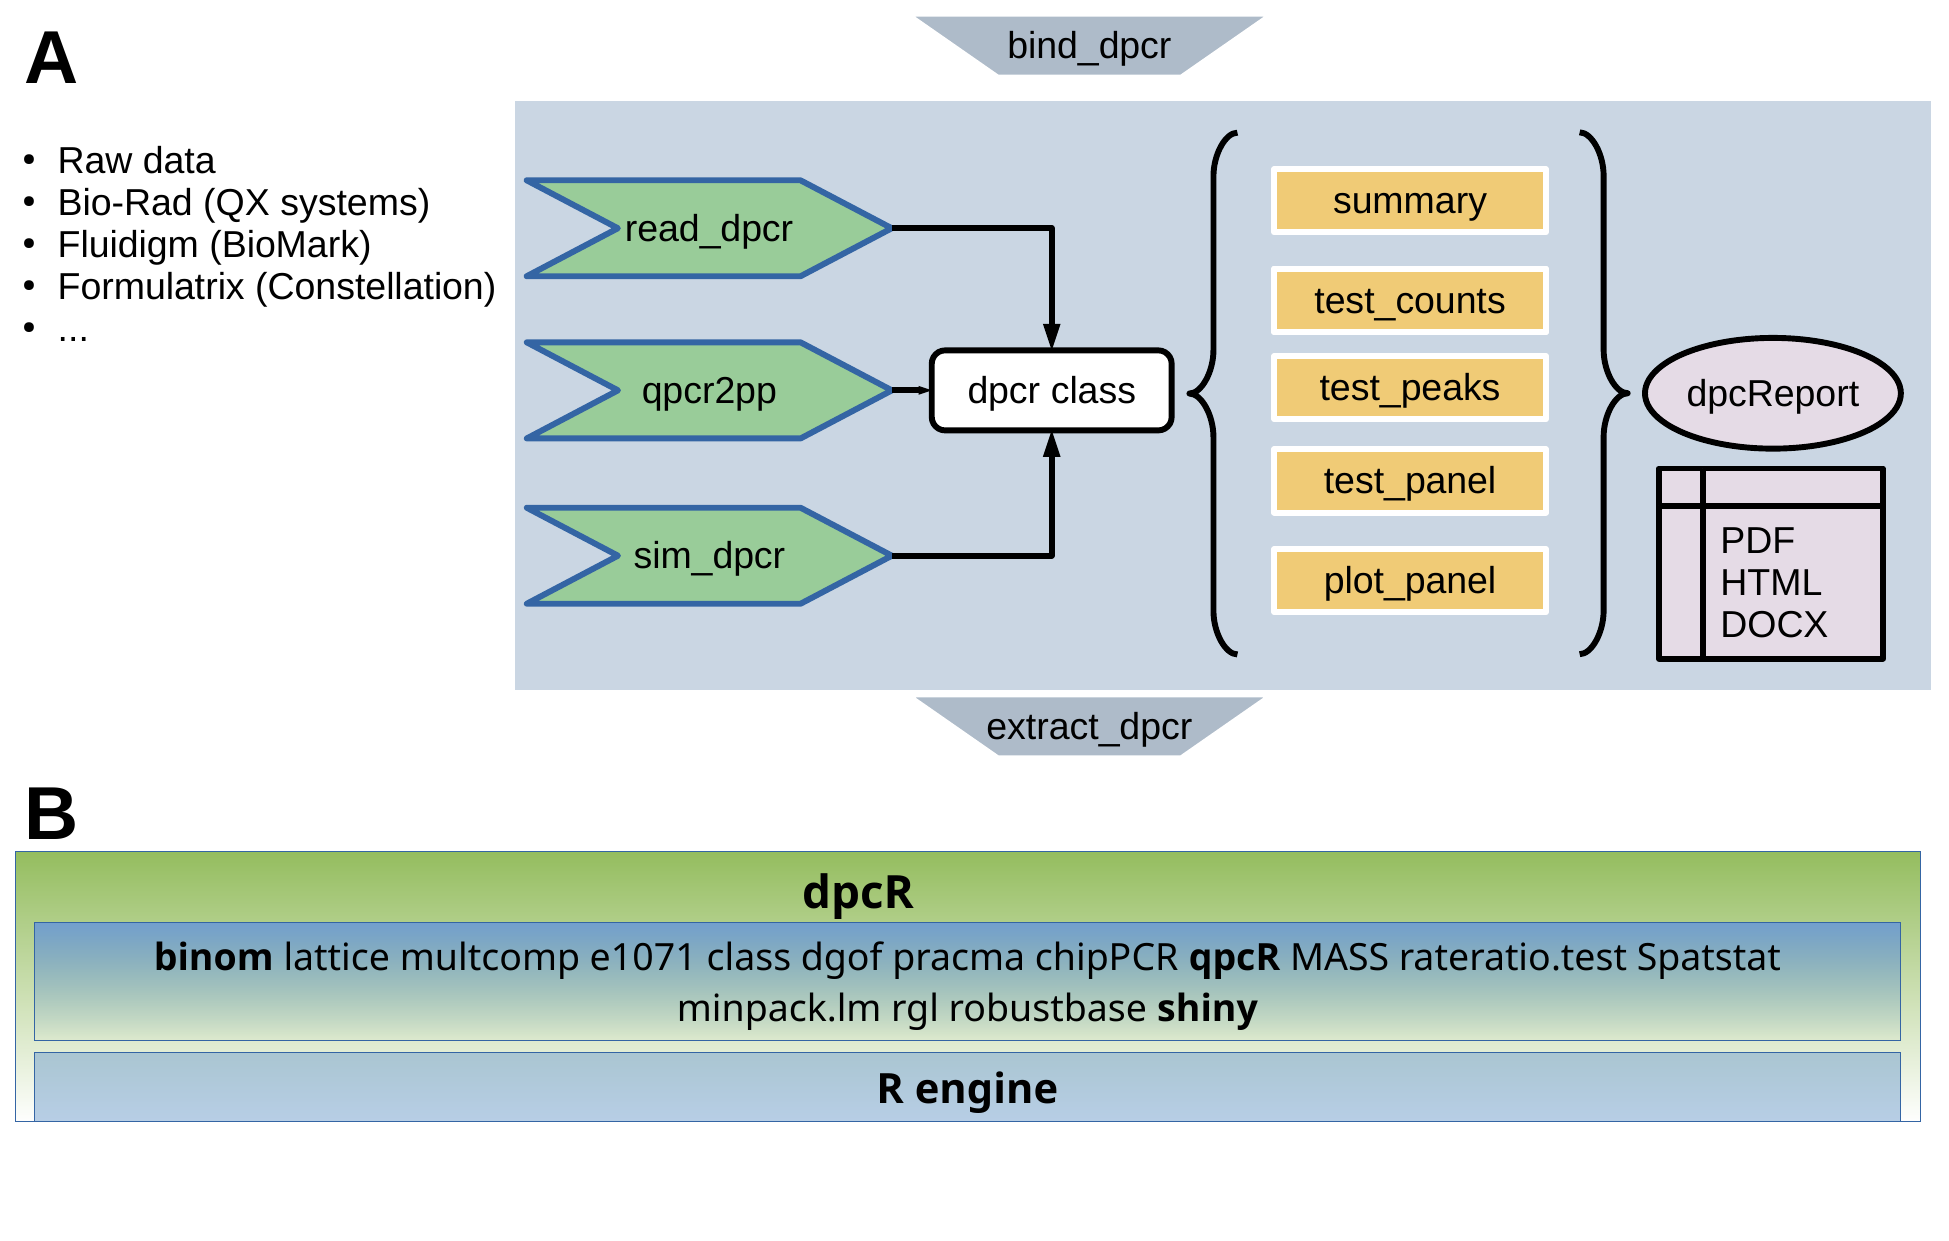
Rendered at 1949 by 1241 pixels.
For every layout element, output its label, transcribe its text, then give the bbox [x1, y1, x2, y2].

text_box [514, 100, 1932, 691]
text_box [545, 191, 616, 266]
text_box dpcr class [931, 350, 1172, 431]
text_box [545, 229, 1051, 389]
text_box test_panel [1274, 449, 1547, 513]
text_box PDF HTML DOCX [1658, 468, 1883, 659]
text_box summary [1274, 169, 1547, 233]
text_box R engine [34, 1052, 1901, 1122]
text_box bind_dpcr [905, 13, 1274, 78]
text_box read_dpcr [545, 180, 892, 277]
text_box sim_dpcr [526, 507, 892, 604]
text_box extract_dpcr [905, 694, 1274, 759]
text_box A [9, 8, 94, 108]
text_box Raw data Bio-Rad (QX systems) Fluidigm (BioMark) Formulatrix (Constellation) ... [7, 132, 545, 372]
text_box test_peaks [1274, 355, 1547, 420]
text_box plot_panel [1274, 548, 1547, 613]
text_box test_counts [1274, 268, 1547, 333]
text_box qpcr2pp [526, 342, 892, 439]
text_box binom lattice multcomp e1071 class dgof pracma chipPCR qpcR MASS rateratio.test Spatstat minpack.lm rgl robustbase shiny [34, 922, 1901, 1041]
text_box B [9, 764, 94, 863]
text_box [15, 851, 1921, 1122]
text_box dpcReport [1644, 337, 1901, 449]
text_box dpcR [787, 852, 1419, 946]
